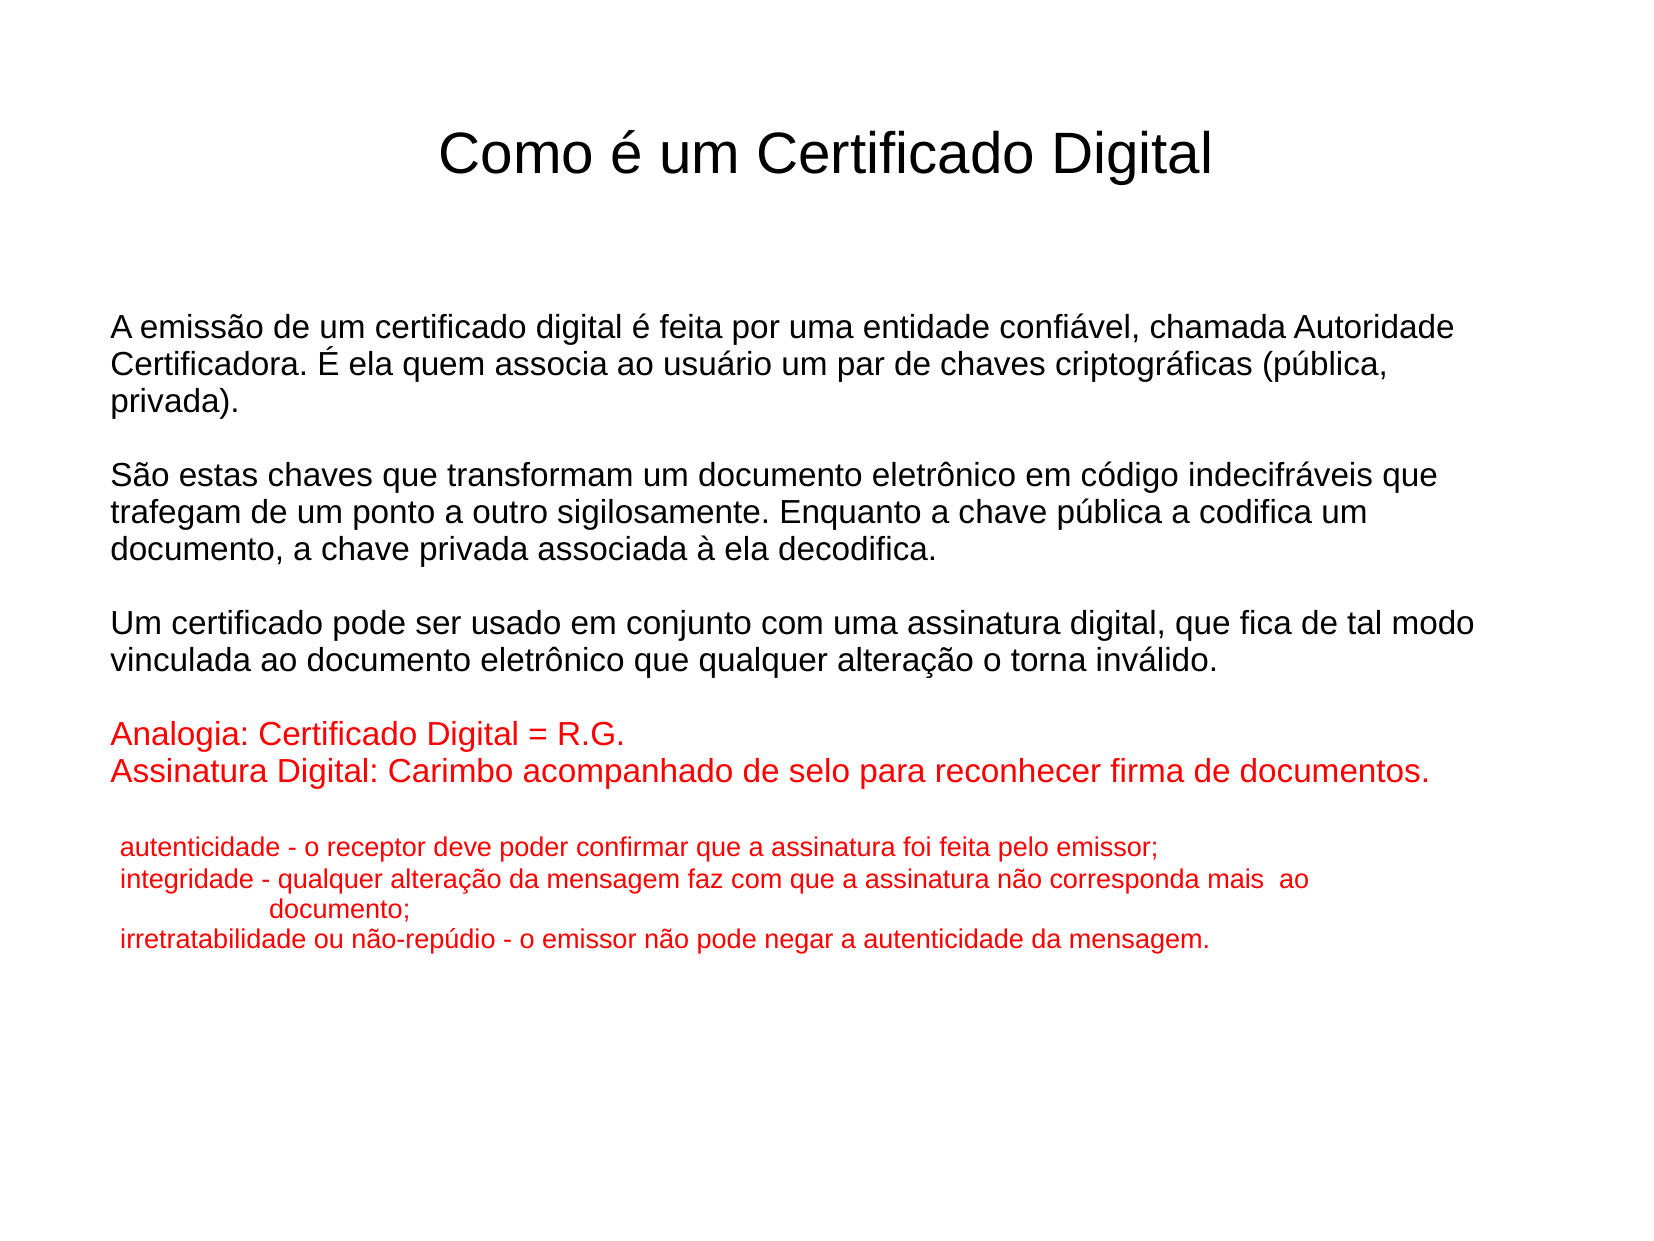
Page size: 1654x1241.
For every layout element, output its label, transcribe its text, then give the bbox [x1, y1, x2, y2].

subtitle A emissão de um certificado digital é feita por uma entidade confiável, chamada Autoridade Certificadora. É ela quem associa ao usuário um par de chaves criptográficas (pública, privada). São estas chaves que transformam um documento eletrônico em código indecifráveis que trafegam de um ponto a outro sigilosamente. Enquanto a chave pública a codifica um documento, a chave privada associada à ela decodifica. Um certificado pode ser usado em conjunto com uma assinatura digital, que fica de tal modo vinculada ao documento eletrônico que qualquer alteração o torna inválido. Analogia: Certificado Digital = R.G. Assinatura Digital: Carimbo acompanhado de selo para reconhecer firma de documentos. autenticidade - o receptor deve poder confirmar que a assinatura foi feita pelo emissor; integridade - qualquer alteração da mensagem faz com que a assinatura não corresponda mais ao documento; irretratabilidade ou não-repúdio - o emissor não pode negar a autenticidade da mensagem. [82, 290, 1571, 1010]
title Como é um Certificado Digital [82, 49, 1571, 257]
